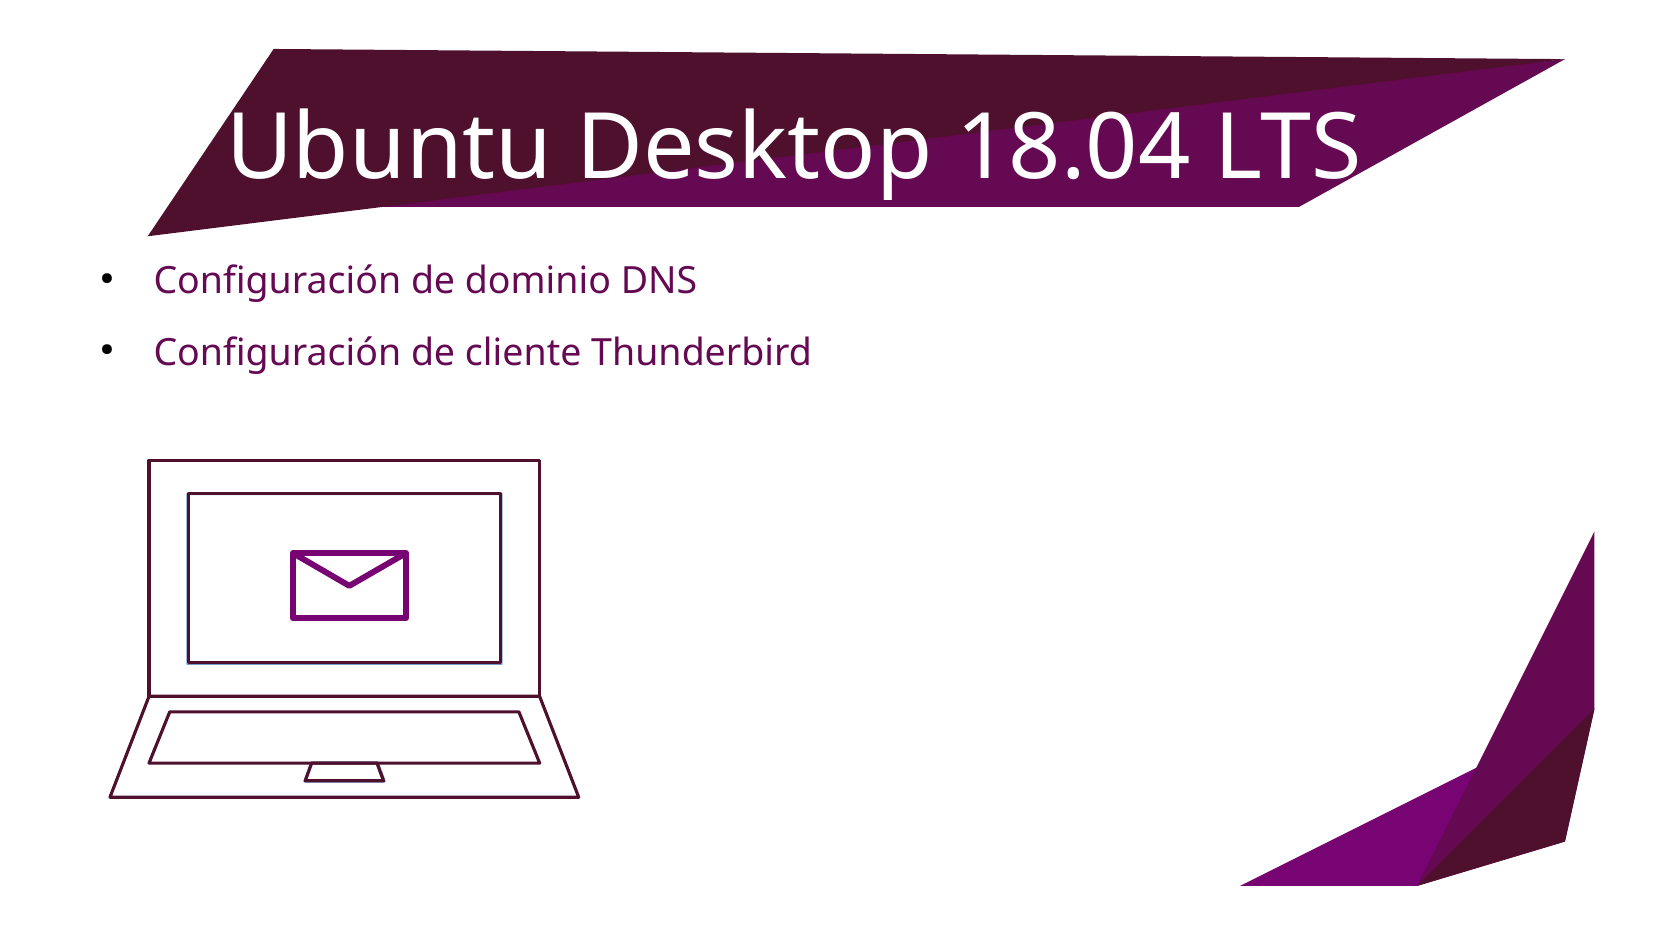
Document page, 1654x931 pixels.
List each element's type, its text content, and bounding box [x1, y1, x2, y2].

list Configuración de dominio DNS Configuración de cliente Thunderbird [82, 253, 1571, 402]
text_box [236, 499, 464, 673]
text_box [1240, 531, 1595, 886]
title Ubuntu Desktop 18.04 LTS [88, 40, 1572, 246]
